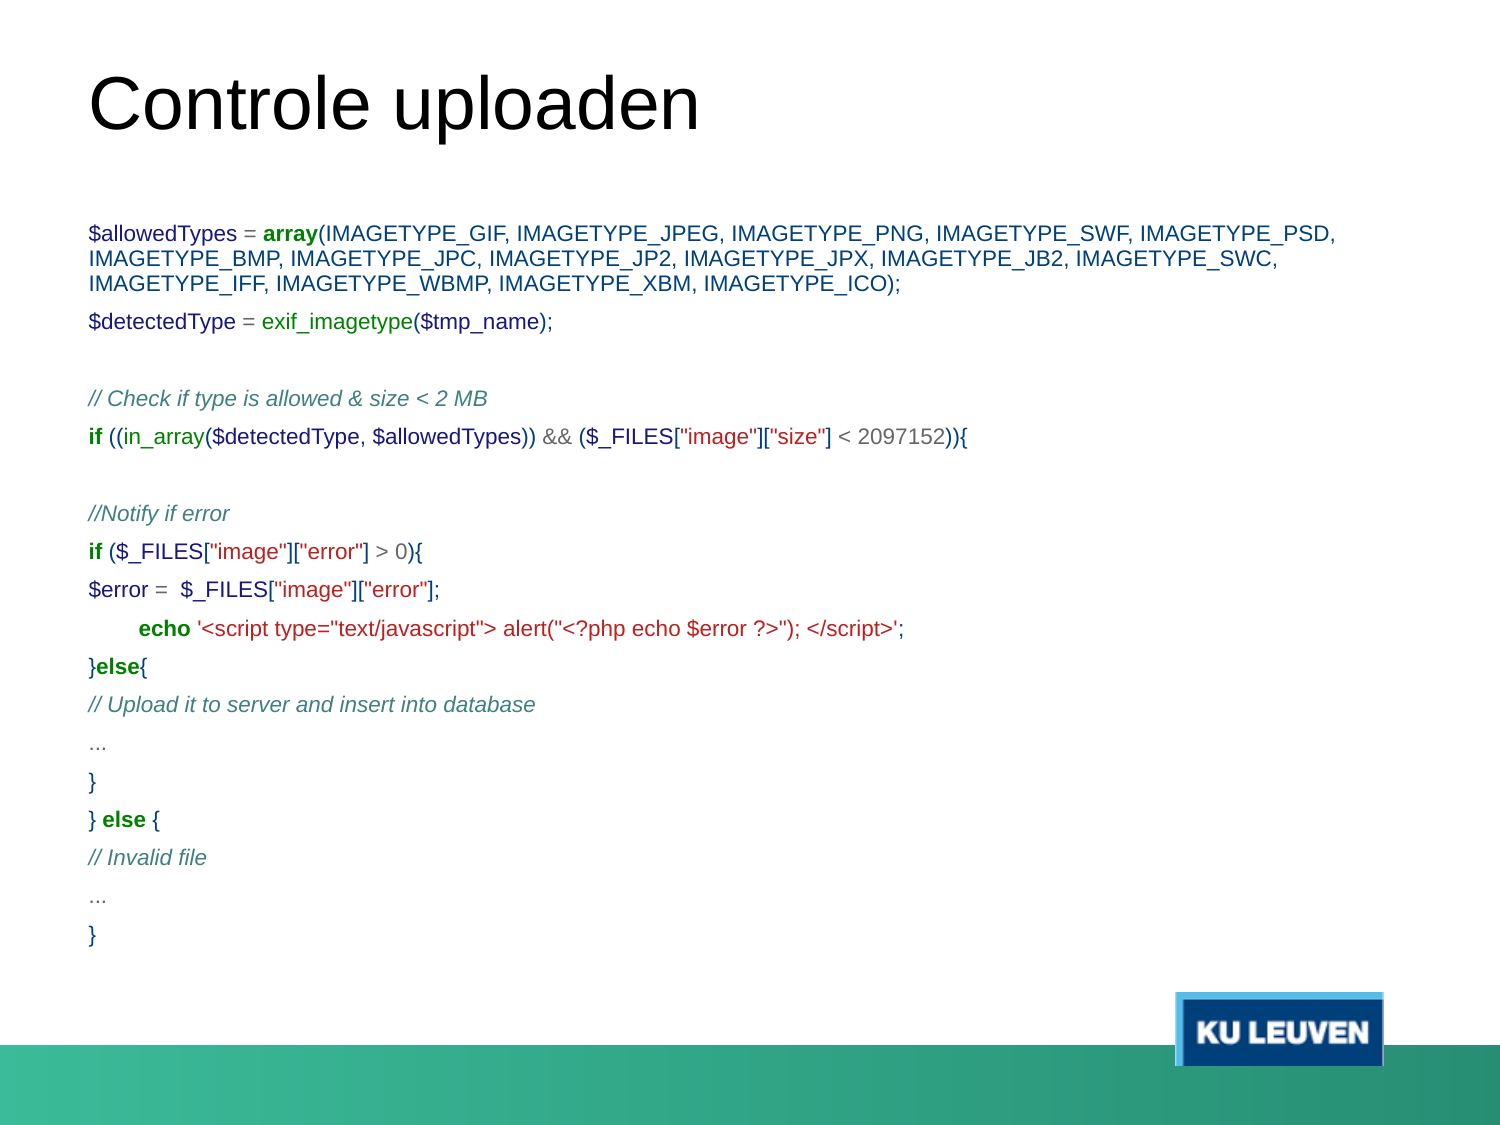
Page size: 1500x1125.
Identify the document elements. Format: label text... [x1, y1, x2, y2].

picture [1175, 992, 1384, 1066]
list $allowedTypes = array(IMAGETYPE_GIF, IMAGETYPE_JPEG, IMAGETYPE_PNG, IMAGETYPE_SWF, IMAGETYPE_PSD, IMAGETYPE_BMP, IMAGETYPE_JPC, IMAGETYPE_JP2, IMAGETYPE_JPX, IMAGETYPE_JB2, IMAGETYPE_SWC, IMAGETYPE_IFF, IMAGETYPE_WBMP, IMAGETYPE_XBM, IMAGETYPE_ICO); $detectedType = exif_imagetype($tmp_name); // Check if type is allowed & size < 2 MB if ((in_array($detectedType, $allowedTypes)) && ($_FILES["image"]["size"] < 2097152)){ //Notify if error if ($_FILES["image"]["error"] > 0){ $error = $_FILES["image"]["error"]; echo '<script type="text/javascript"> alert("<?php echo $error ?>"); </script>'; }else{ // Upload it to server and insert into database ... } } else { // Invalid file ... } [88, 221, 1456, 948]
title Controle uploaden [88, 29, 1456, 178]
